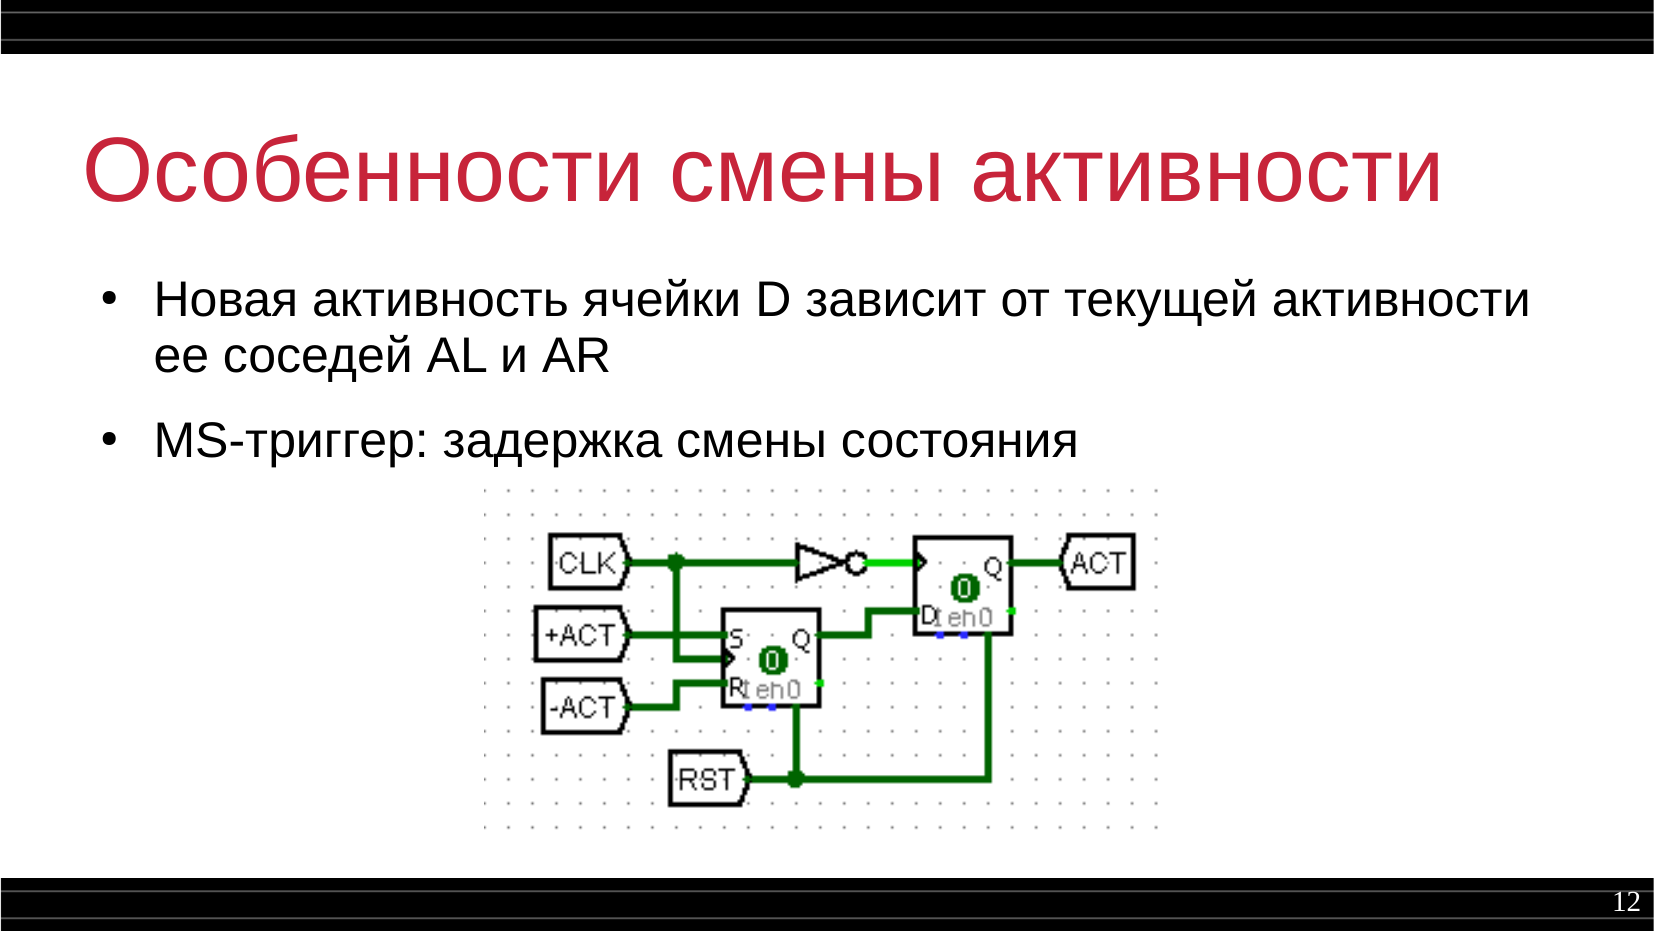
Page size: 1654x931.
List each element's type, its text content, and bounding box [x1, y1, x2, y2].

picture [0, 0, 1654, 54]
picture [0, 878, 1654, 931]
list Новая активность ячейки D зависит от текущей активности ее соседей AL и AR MS-триггер: задержка смены состояния [82, 271, 1571, 758]
picture [484, 483, 1170, 851]
title Особенности смены активности [82, 33, 1571, 271]
